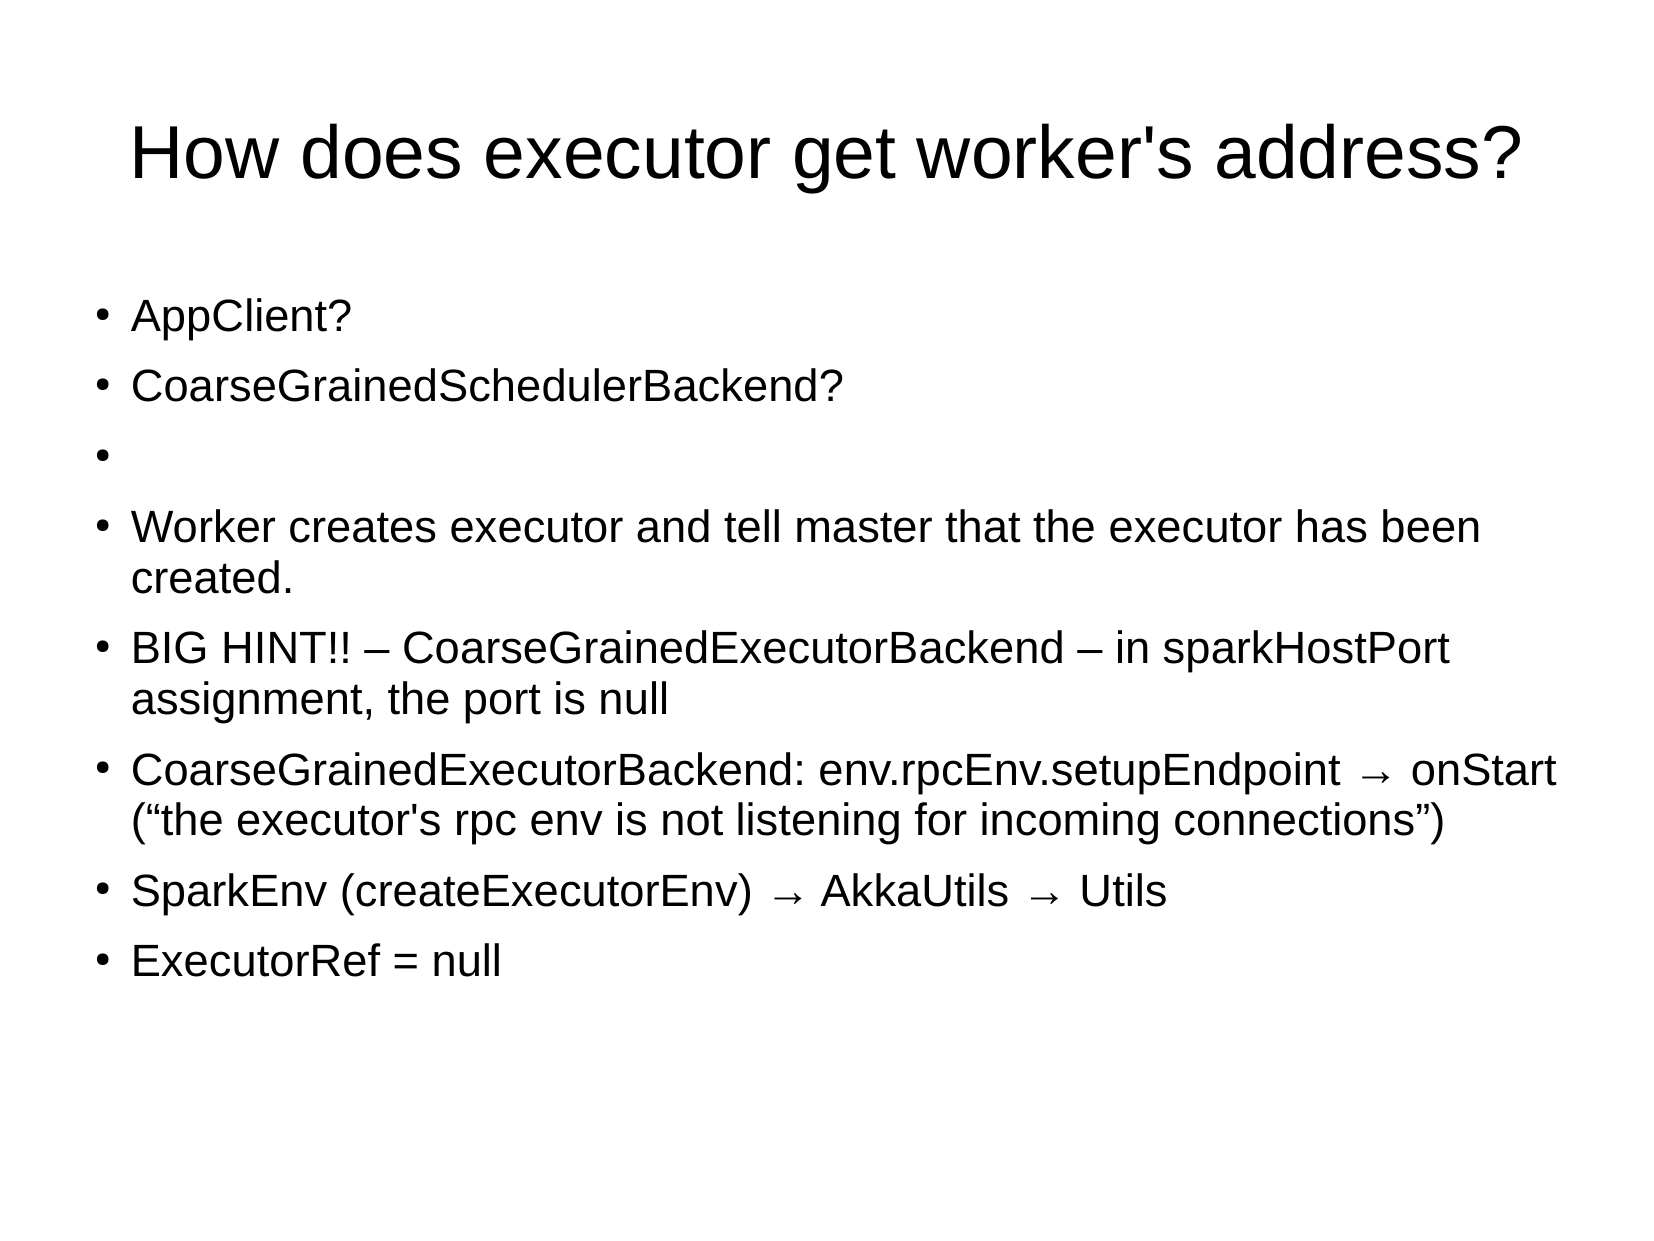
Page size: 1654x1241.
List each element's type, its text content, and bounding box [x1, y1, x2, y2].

list AppClient? CoarseGrainedSchedulerBackend? Worker creates executor and tell master that the executor has been created. BIG HINT!! – CoarseGrainedExecutorBackend – in sparkHostPort assignment, the port is null CoarseGrainedExecutorBackend: env.rpcEnv.setupEndpoint → onStart (“the executor's rpc env is not listening for incoming connections”) SparkEnv (createExecutorEnv) → AkkaUtils → Utils ExecutorRef = null [82, 290, 1571, 1010]
title How does executor get worker's address? [82, 49, 1571, 257]
